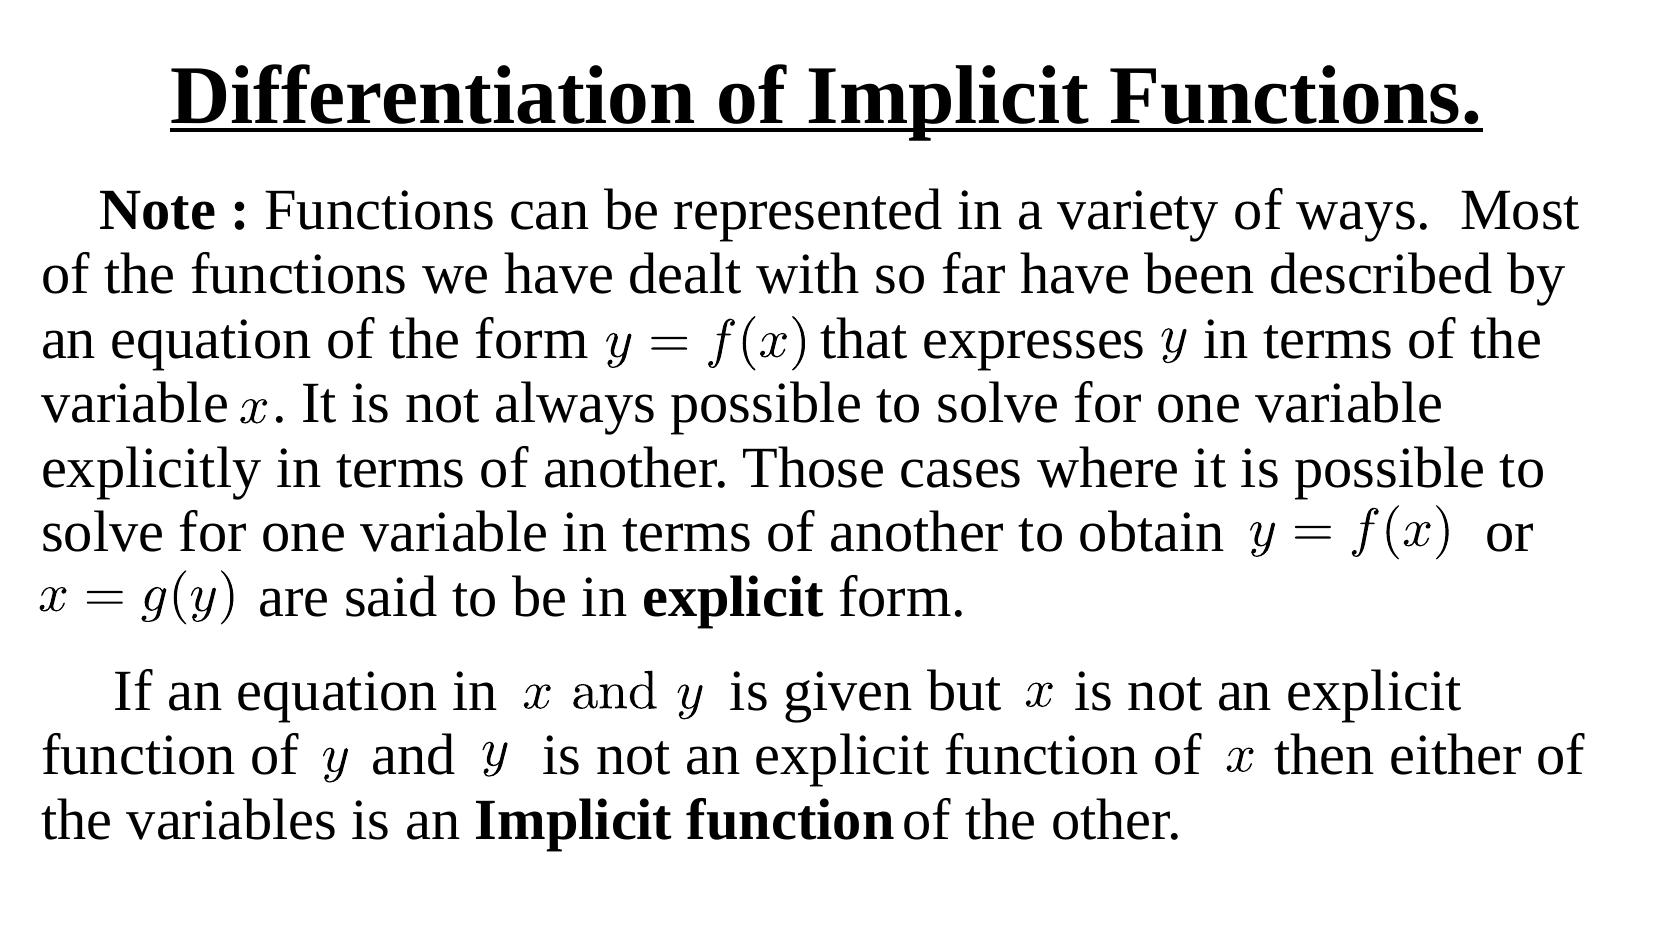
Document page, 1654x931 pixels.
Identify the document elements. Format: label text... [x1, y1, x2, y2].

text_box [1161, 328, 1187, 364]
text_box [1250, 505, 1449, 560]
list Note : Functions can be represented in a variety of ways. Most of the functions we have dealt with so far have been described by an equation of the form that expresses in terms of the variable . It is not always possible to solve for one variable explicitly in terms of another. Those cases where it is possible to solve for one variable in terms of another to obtain or are said to be in explicit form. If an equation in is given but is not an explicit function of and is not an explicit function of then either of the variables is an Implicit function of the other. [41, 177, 1601, 886]
text_box [1226, 747, 1254, 773]
text_box [323, 747, 349, 783]
text_box [1025, 682, 1053, 708]
text_box [240, 398, 268, 424]
title Differentiation of Implicit Functions. [82, 37, 1571, 154]
text_box [482, 741, 508, 777]
text_box [39, 570, 234, 625]
text_box [523, 670, 703, 720]
text_box [606, 316, 805, 371]
